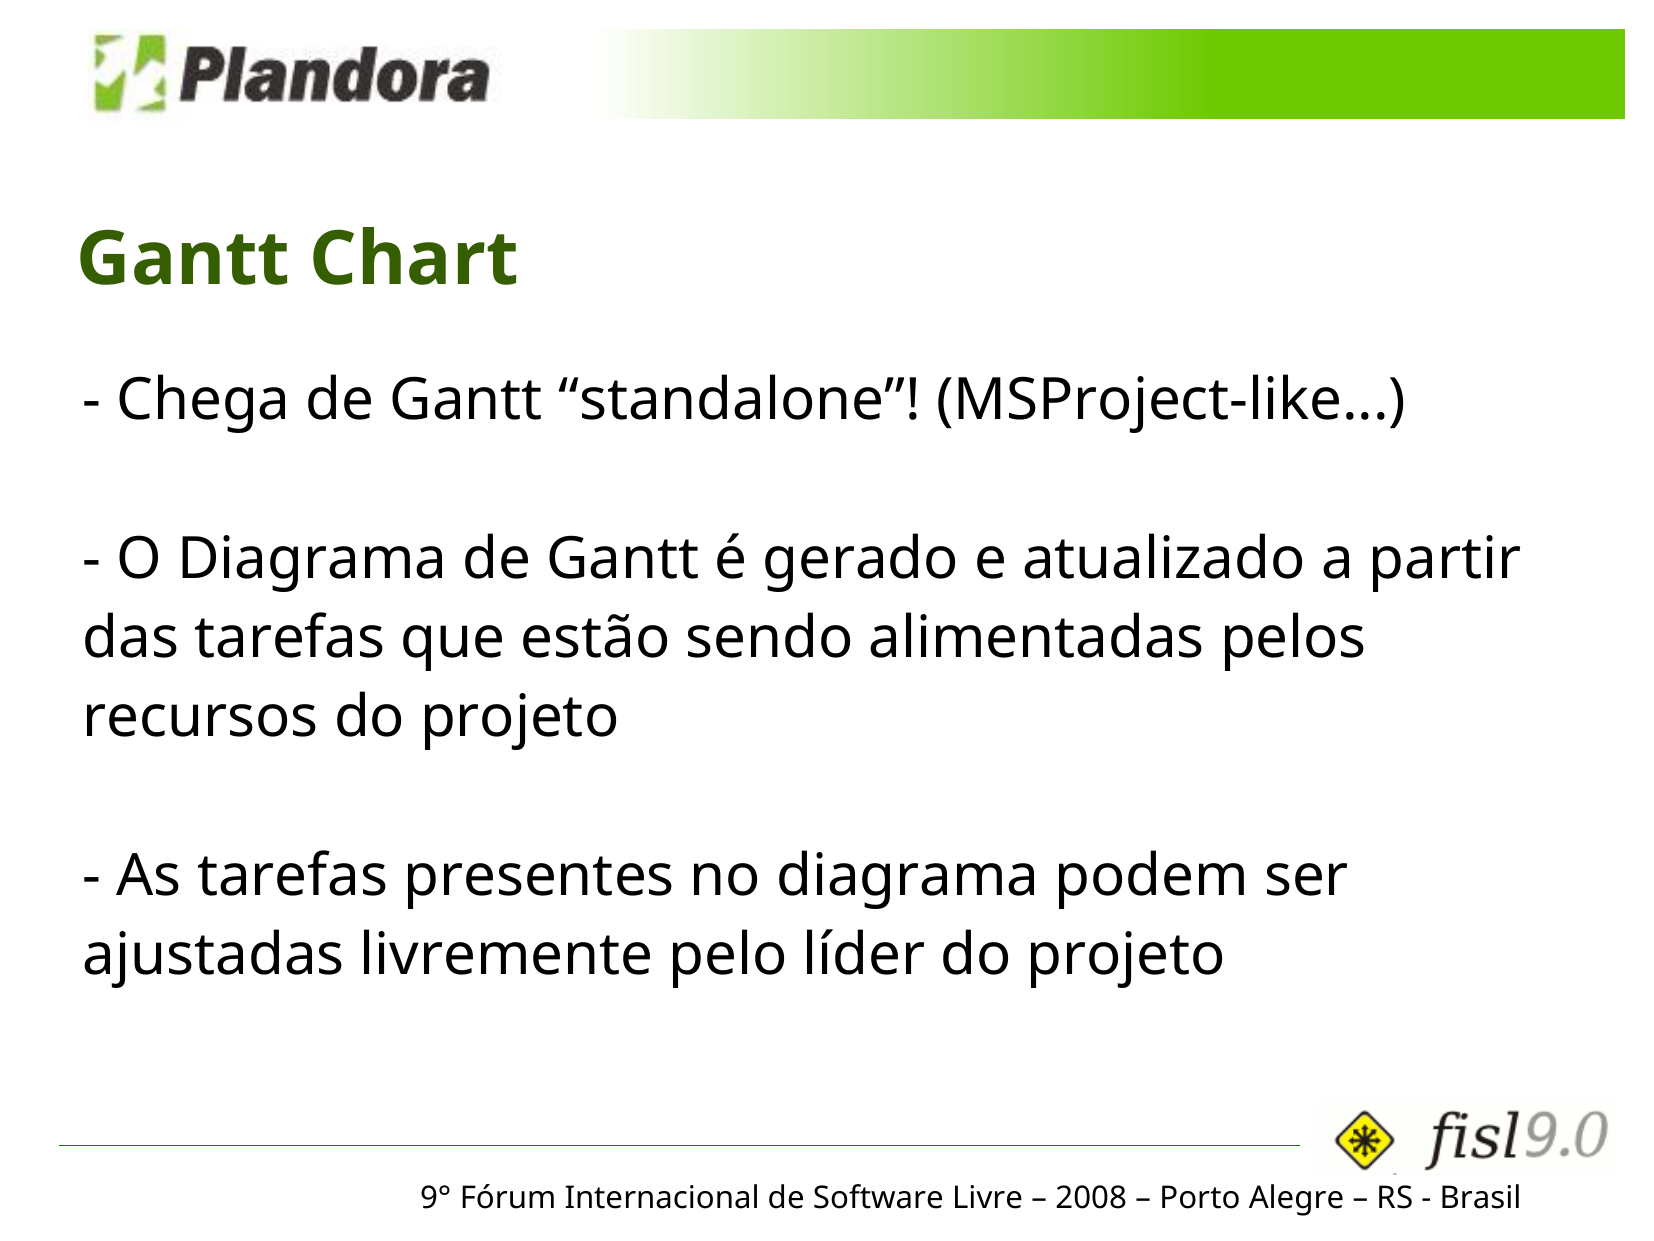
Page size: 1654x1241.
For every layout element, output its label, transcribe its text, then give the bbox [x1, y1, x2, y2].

title Gantt Chart [76, 156, 1536, 355]
picture [88, 29, 1625, 125]
picture [1316, 1098, 1616, 1175]
subtitle - Chega de Gantt “standalone”! (MSProject-like...) - O Diagrama de Gantt é gerado e atualizado a partir das tarefas que estão sendo alimentadas pelos recursos do projeto - As tarefas presentes no diagrama podem ser ajustadas livremente pelo líder do projeto [82, 316, 1589, 1033]
